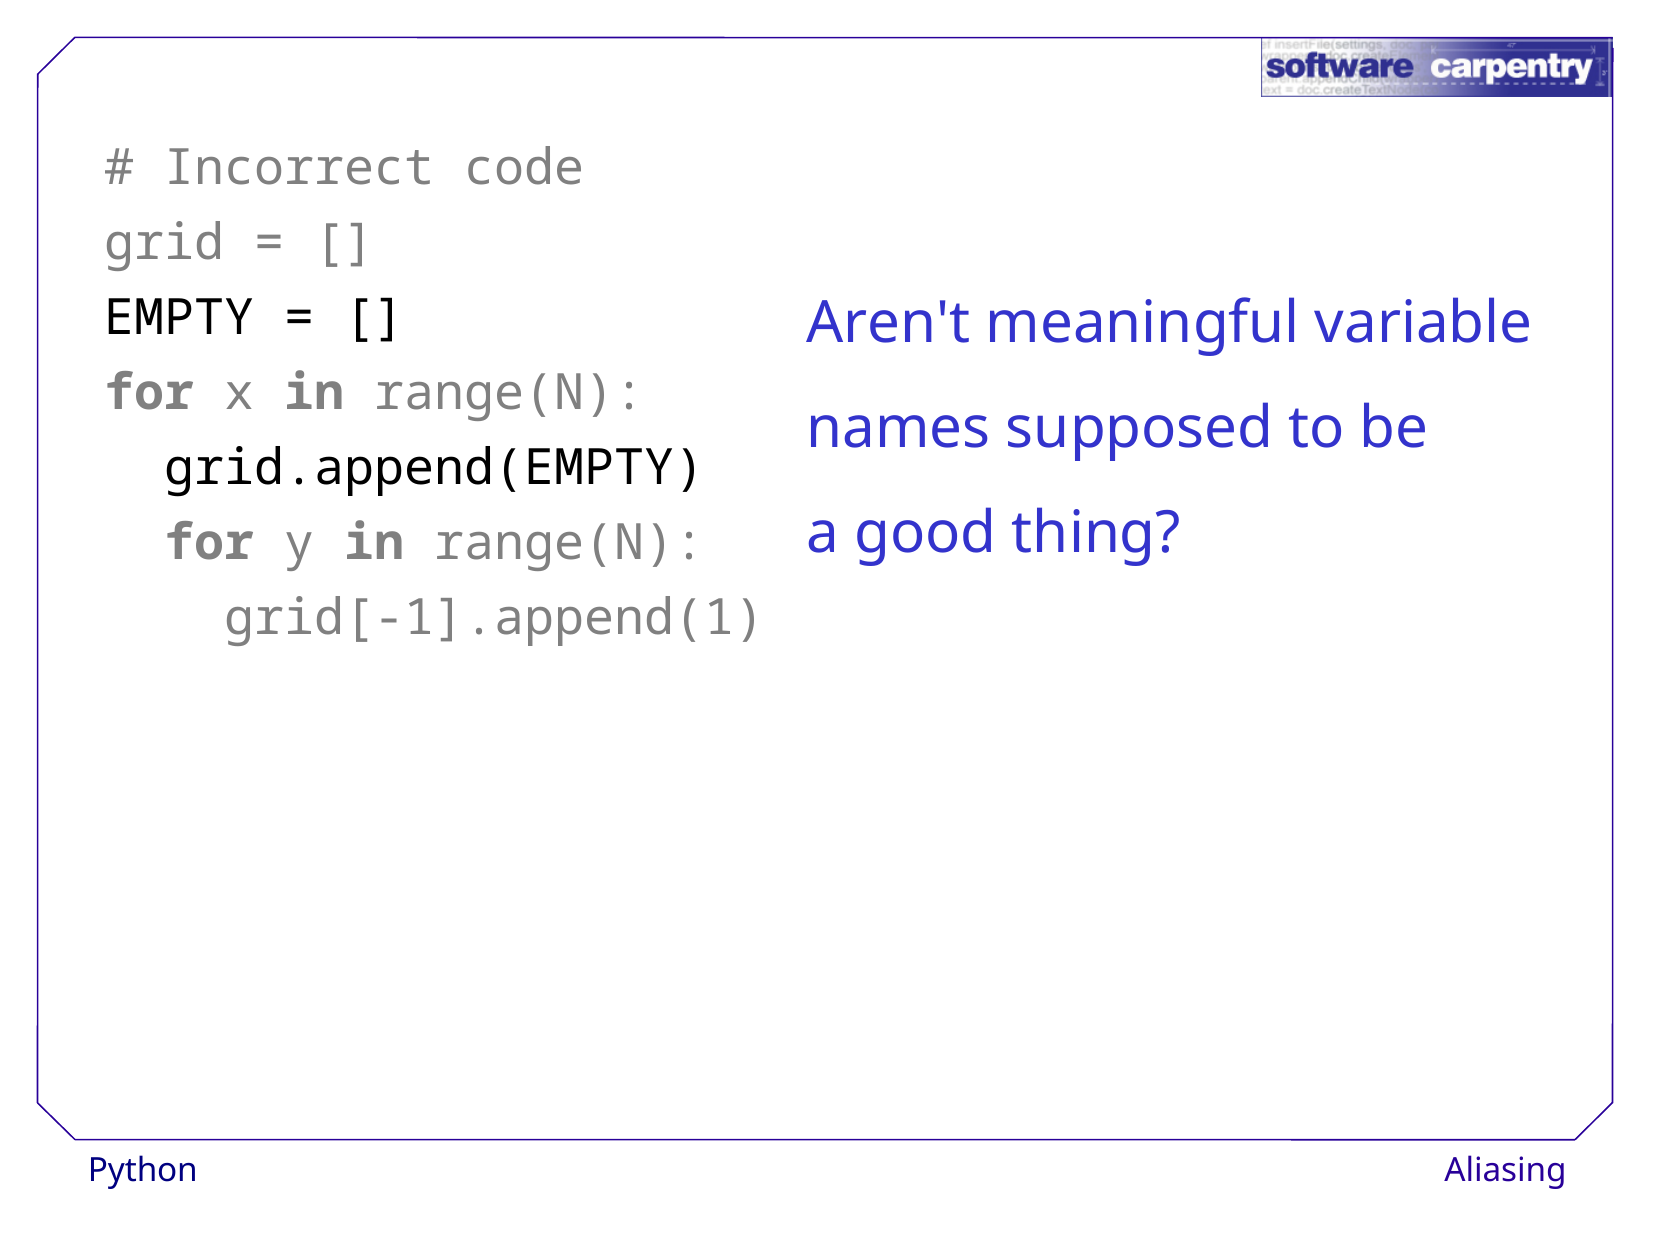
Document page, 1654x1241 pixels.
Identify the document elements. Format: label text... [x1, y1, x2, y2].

text_box Aren't meaningful variable names supposed to be a good thing? [791, 241, 1548, 573]
picture [1261, 39, 1613, 97]
text_box # Incorrect code grid = [] EMPTY = [] for x in range(N): grid.append(EMPTY) for y in range(N): grid[-1].append(1) [89, 112, 1508, 1055]
